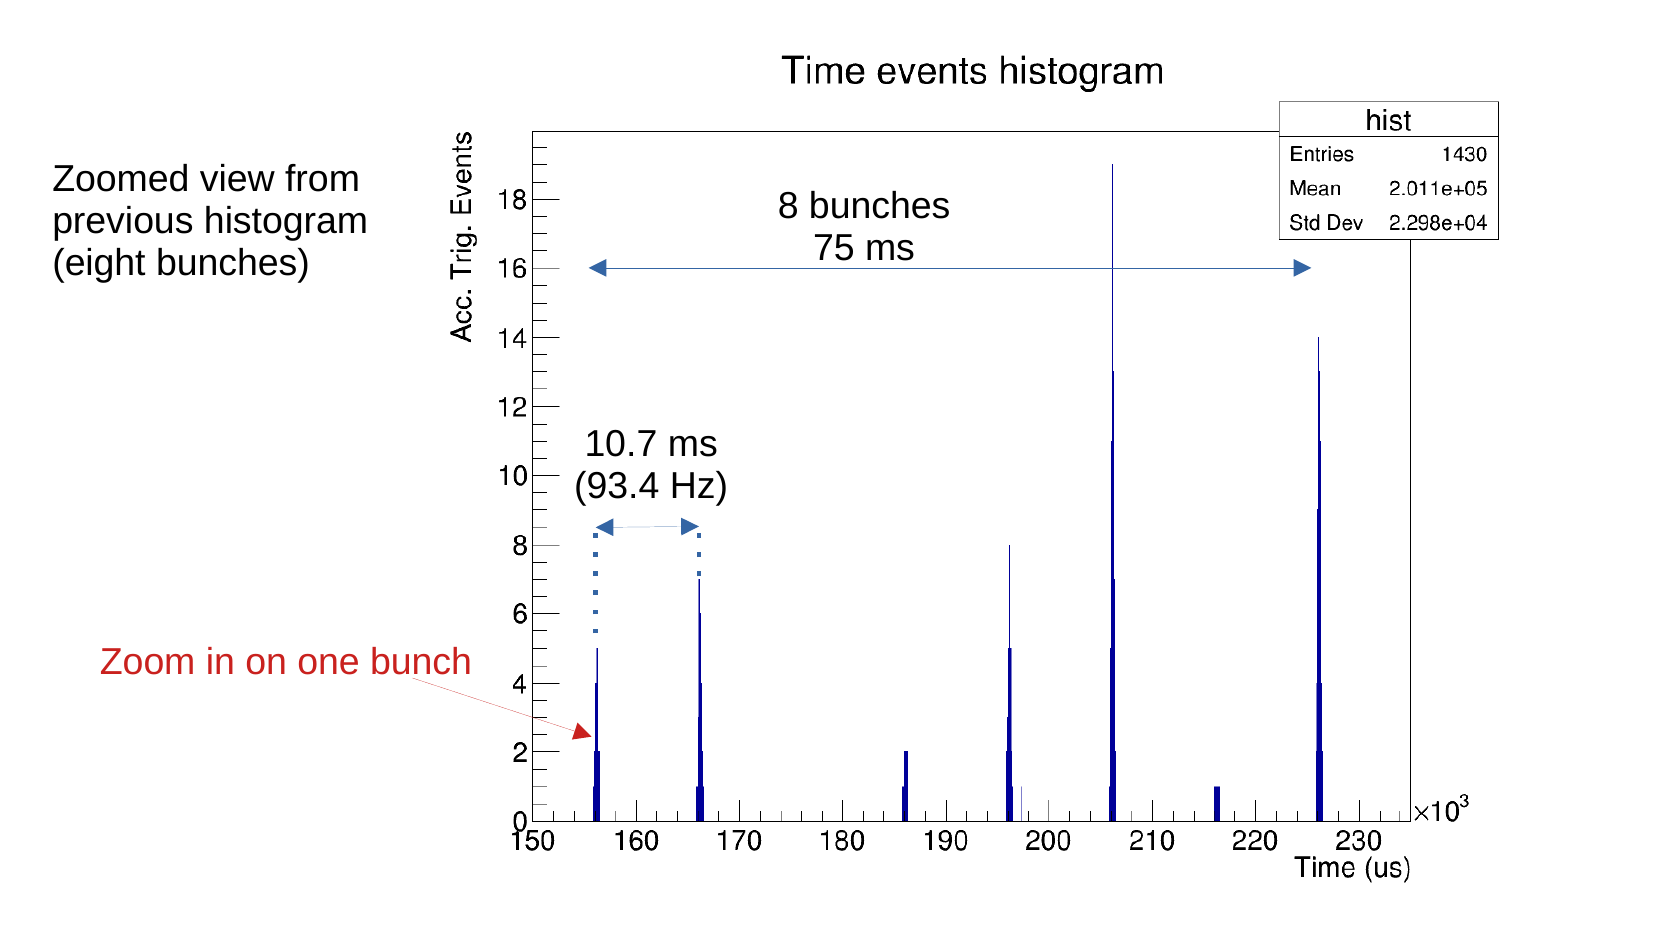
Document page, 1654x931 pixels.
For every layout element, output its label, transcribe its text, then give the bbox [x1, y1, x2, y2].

text_box 10.7 ms (93.4 Hz) [559, 414, 782, 556]
text_box 8 bunches 75 ms [763, 177, 966, 277]
text_box Zoomed view from previous histogram (eight bunches) [37, 150, 386, 291]
picture [412, 37, 1538, 916]
text_box Zoom in on one bunch [85, 633, 487, 691]
